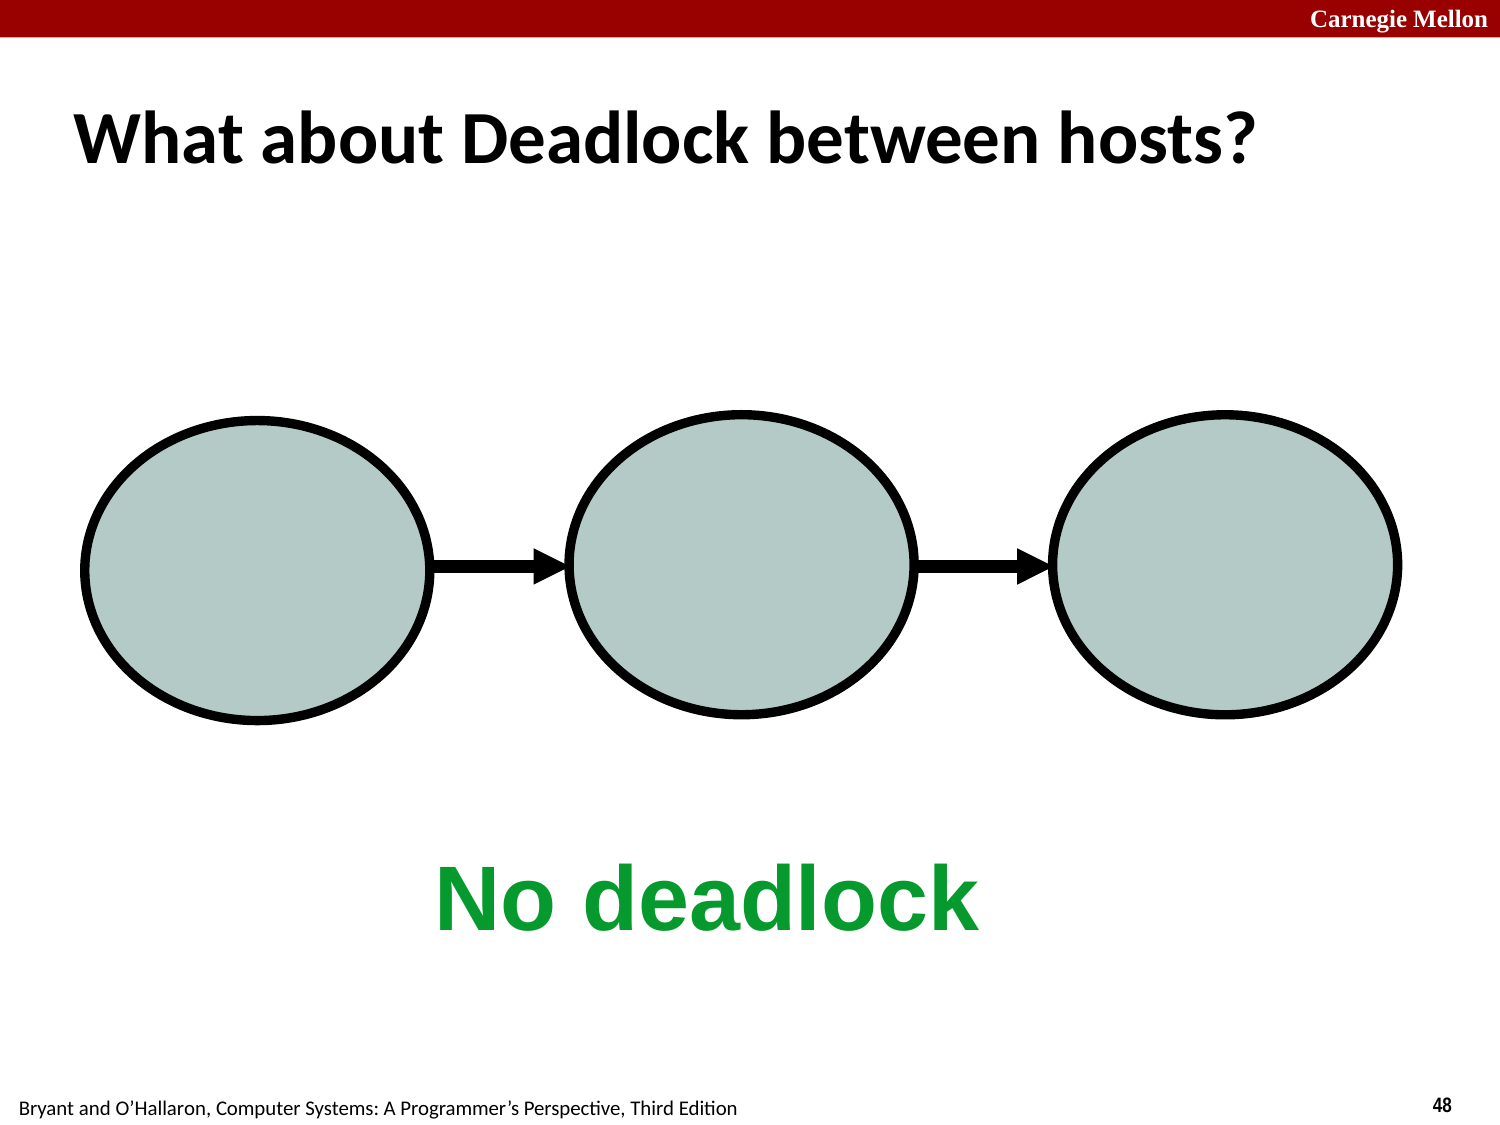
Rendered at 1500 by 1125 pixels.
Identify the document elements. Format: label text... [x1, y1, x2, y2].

text_box No deadlock [420, 840, 1036, 958]
title What about Deadlock between hosts? [58, 71, 1304, 197]
text_box [1052, 414, 1398, 715]
text_box [569, 414, 915, 715]
text_box [84, 420, 430, 721]
